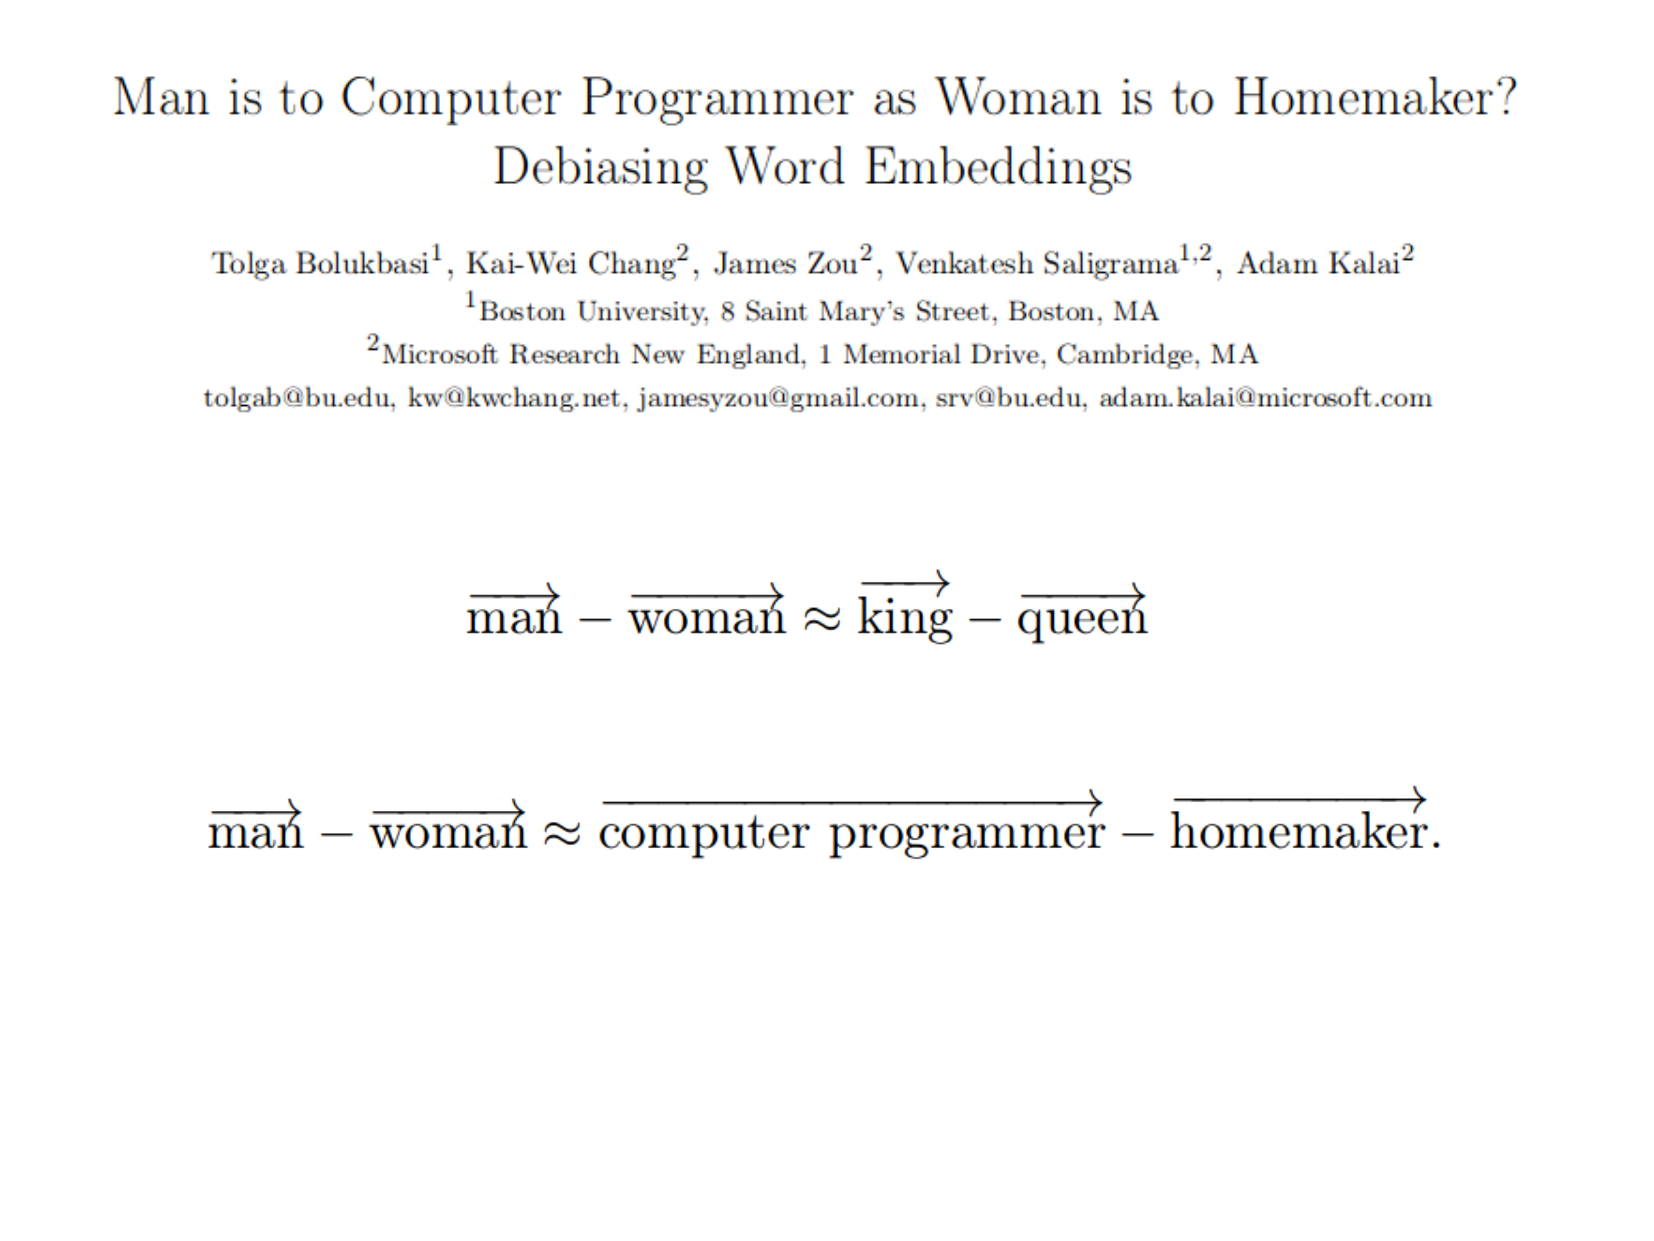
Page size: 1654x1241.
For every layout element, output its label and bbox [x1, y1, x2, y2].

picture [447, 554, 1186, 673]
picture [198, 764, 1456, 875]
picture [110, 49, 1561, 436]
